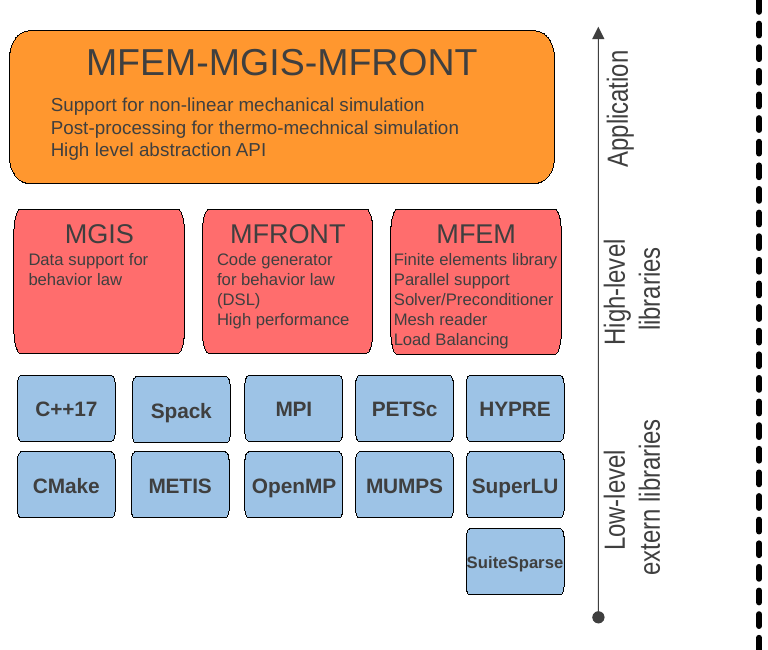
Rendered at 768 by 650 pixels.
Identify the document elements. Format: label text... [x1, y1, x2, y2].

text_box MPI [244, 375, 343, 442]
text_box CMake [17, 451, 116, 518]
text_box PETSc [355, 375, 454, 442]
text_box MGIS Data support for behavior law [13, 209, 185, 354]
text_box SuperLU [466, 451, 565, 518]
text_box MFRONT Code generator for behavior law (DSL) High performance [202, 209, 373, 354]
text_box Low-level extern libraries [588, 404, 674, 591]
text_box MUMPS [355, 451, 454, 518]
text_box METIS [131, 451, 230, 518]
text_box C++17 [17, 375, 116, 442]
text_box OpenMP [244, 451, 343, 518]
text_box MFEM Finite elements library Parallel support Solver/Preconditioner Mesh reader Load Balancing [390, 209, 562, 355]
text_box Application [591, 35, 642, 183]
text_box High-level libraries [588, 217, 674, 361]
text_box MFEM-MGIS-MFRONT Support for non-linear mechanical simulation Post-processing for thermo-mechnical simulation High level abstraction API [9, 30, 555, 184]
text_box Spack [132, 376, 231, 443]
text_box SuiteSparse [466, 528, 565, 595]
text_box HYPRE [466, 375, 565, 442]
